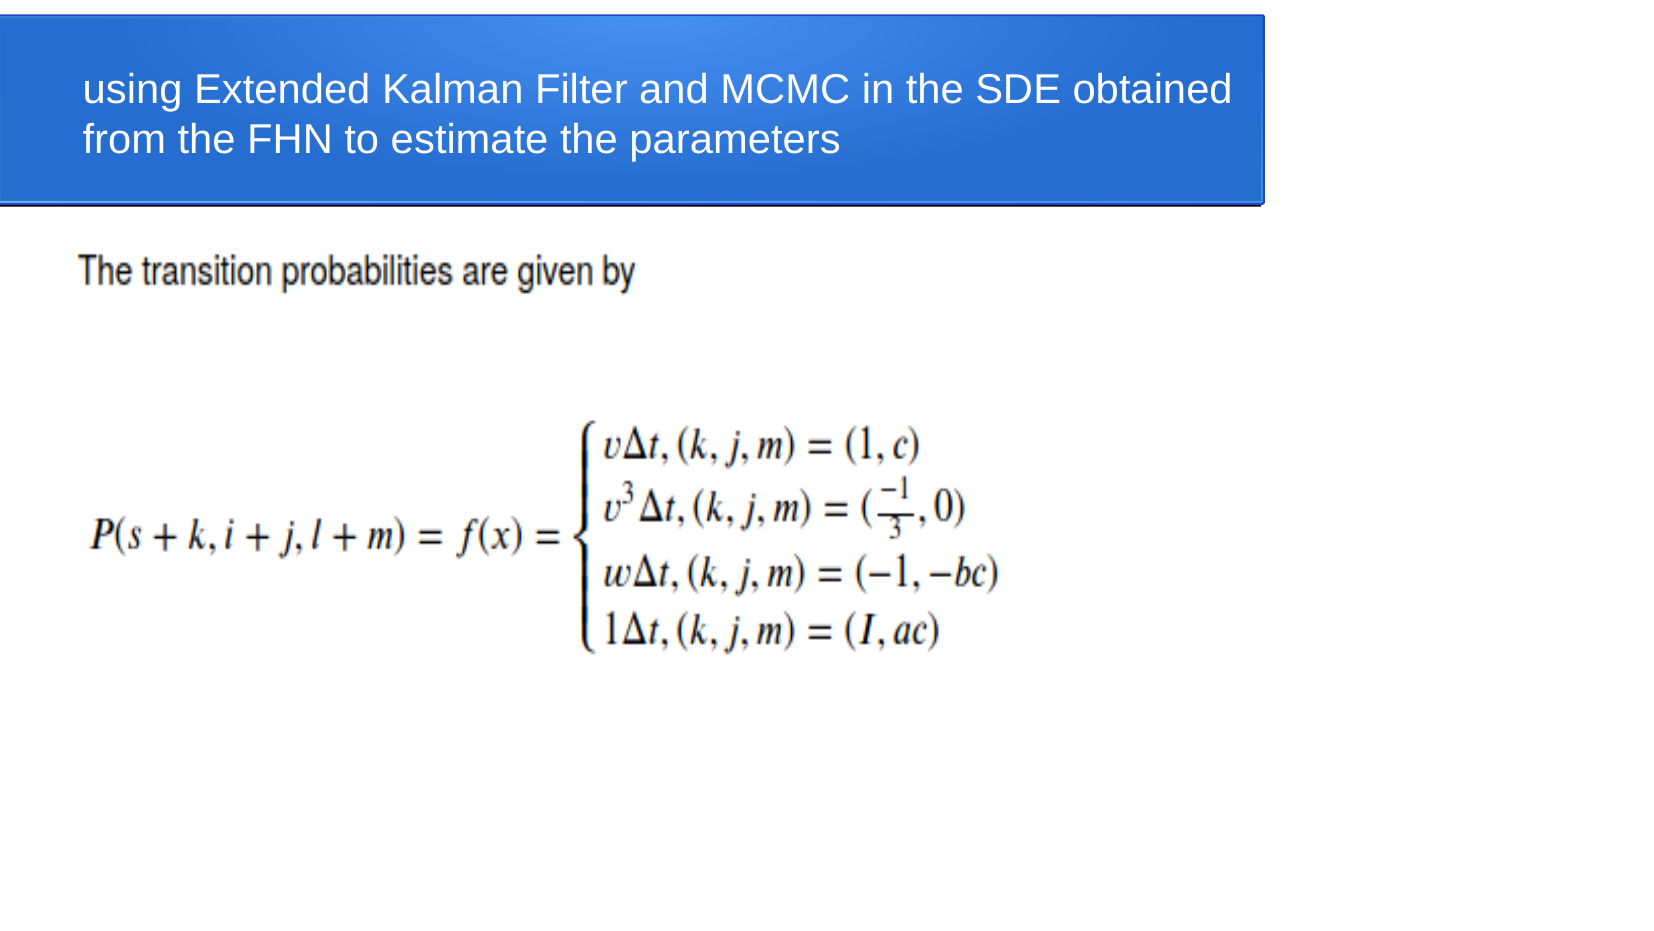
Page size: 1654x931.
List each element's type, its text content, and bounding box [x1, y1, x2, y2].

picture [46, 375, 1036, 751]
title using Extended Kalman Filter and MCMC in the SDE obtained from the FHN to estimate the parameters [82, 35, 1235, 189]
picture [78, 240, 751, 324]
